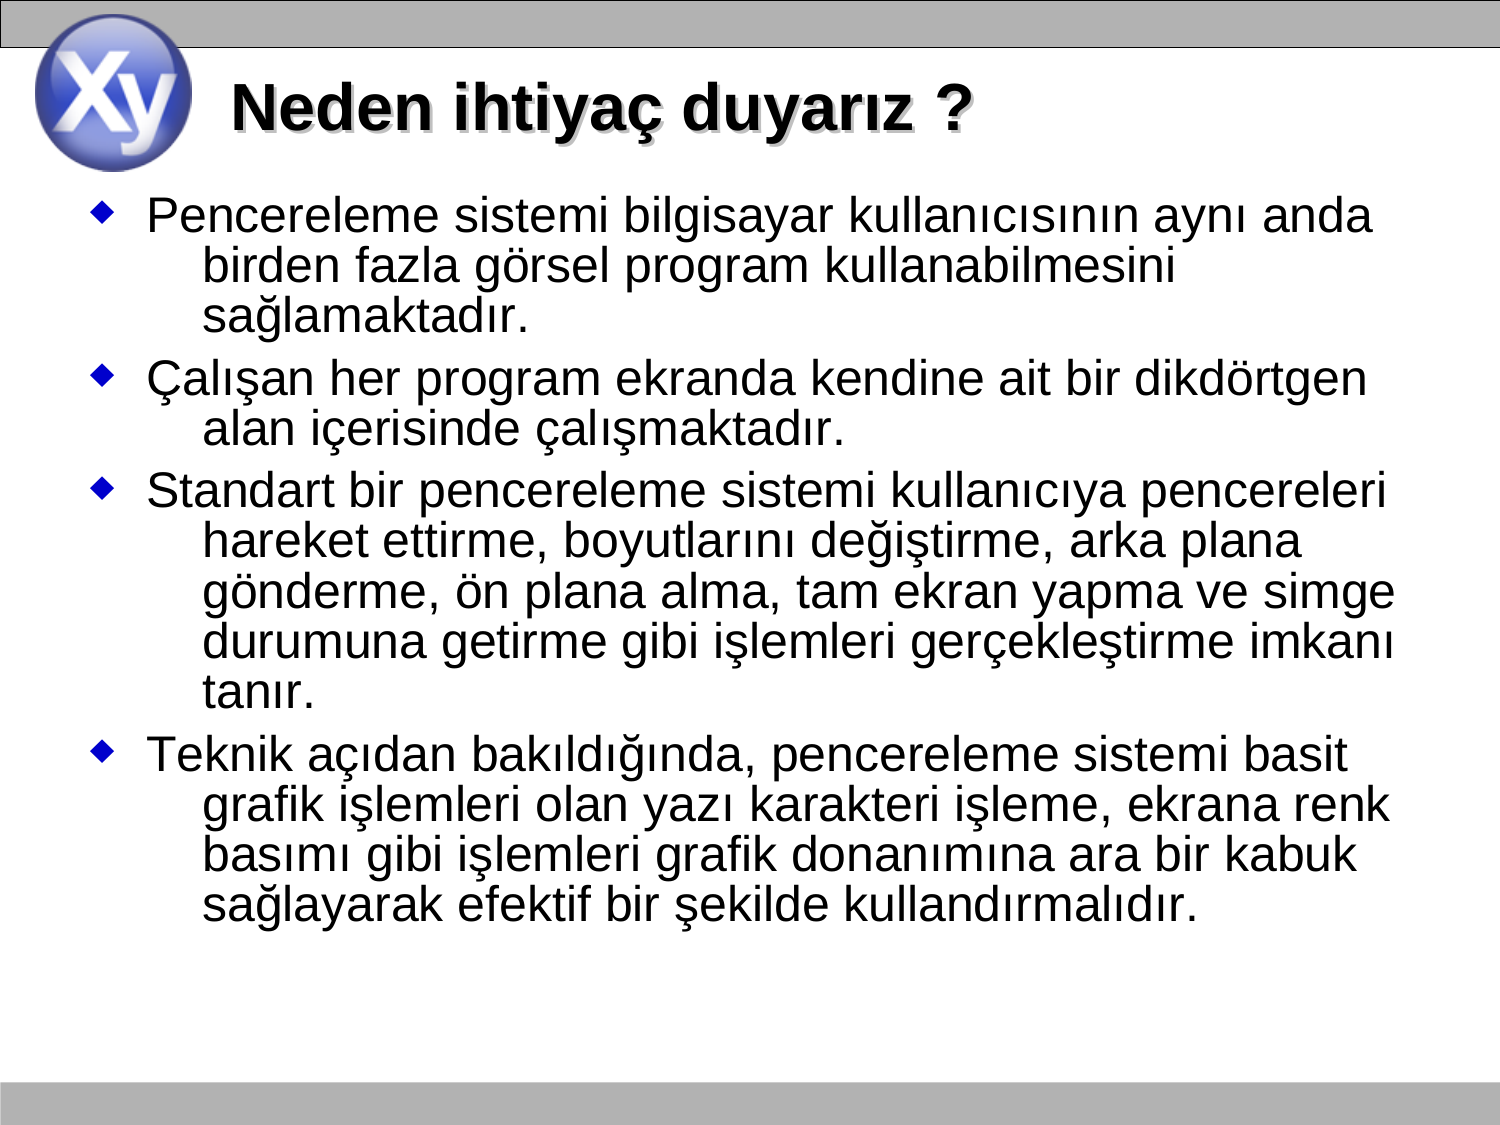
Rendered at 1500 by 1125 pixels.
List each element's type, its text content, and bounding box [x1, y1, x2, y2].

title Neden ihtiyaç duyarız ? [215, 27, 1427, 153]
picture [35, 14, 192, 172]
list Pencereleme sistemi bilgisayar kullanıcısının aynı anda birden fazla görsel program kullanabilmesini sağlamaktadır. Çalışan her program ekranda kendine ait bir dikdörtgen alan içerisinde çalışmaktadır. Standart bir pencereleme sistemi kullanıcıya pencereleri hareket ettirme, boyutlarını değiştirme, arka plana gönderme, ön plana alma, tam ekran yapma ve simge durumuna getirme gibi işlemleri gerçekleştirme imkanı tanır. Teknik açıdan bakıldığında, pencereleme sistemi basit grafik işlemleri olan yazı karakteri işleme, ekrana renk basımı gibi işlemleri grafik donanımına ara bir kabuk sağlayarak efektif bir şekilde kullandırmalıdır. [75, 184, 1426, 1038]
